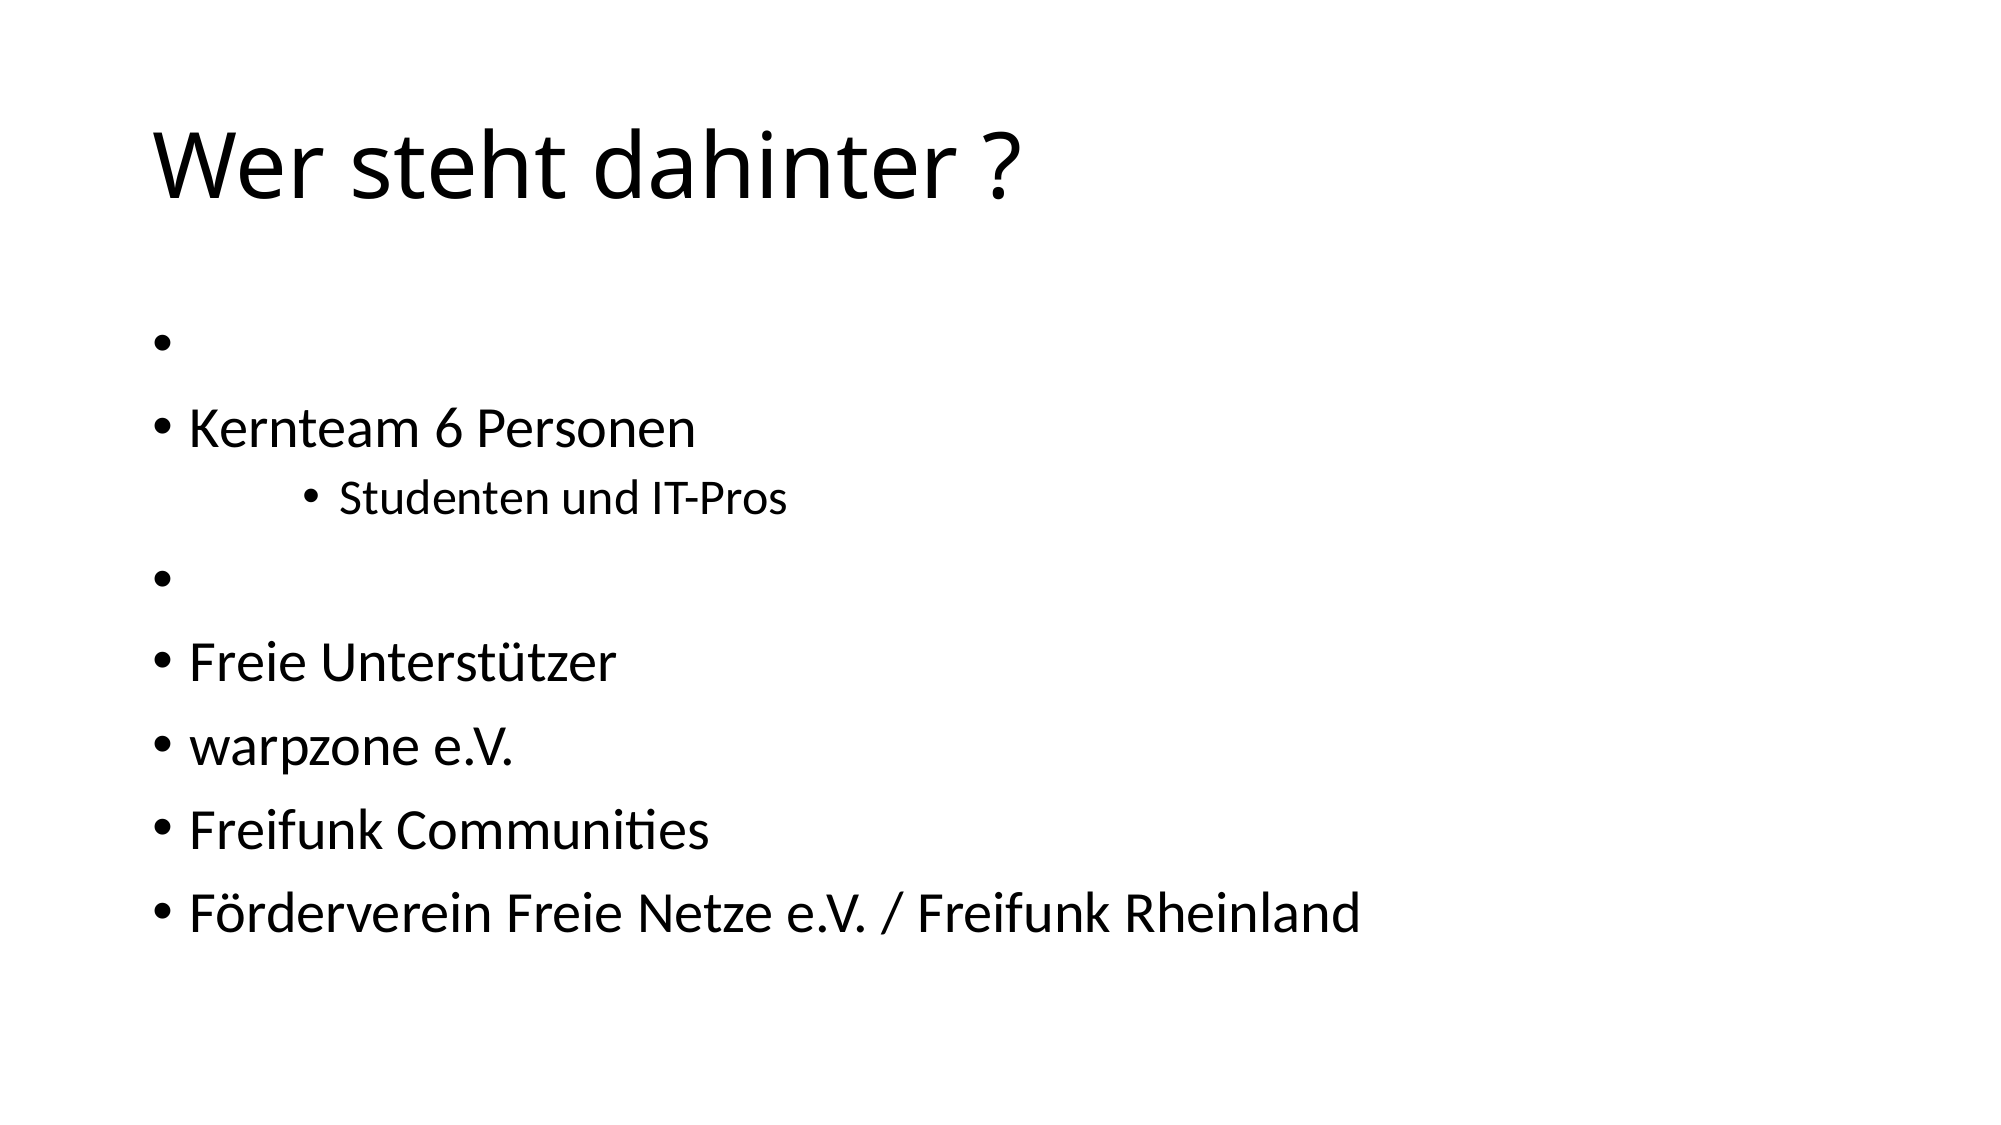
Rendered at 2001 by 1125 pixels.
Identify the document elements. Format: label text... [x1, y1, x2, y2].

title Wer steht dahinter ? [137, 59, 1863, 278]
list Kernteam 6 Personen Studenten und IT-Pros Freie Unterstützer warpzone e.V. Freifunk Communities Förderverein Freie Netze e.V. / Freifunk Rheinland [137, 299, 1863, 1014]
